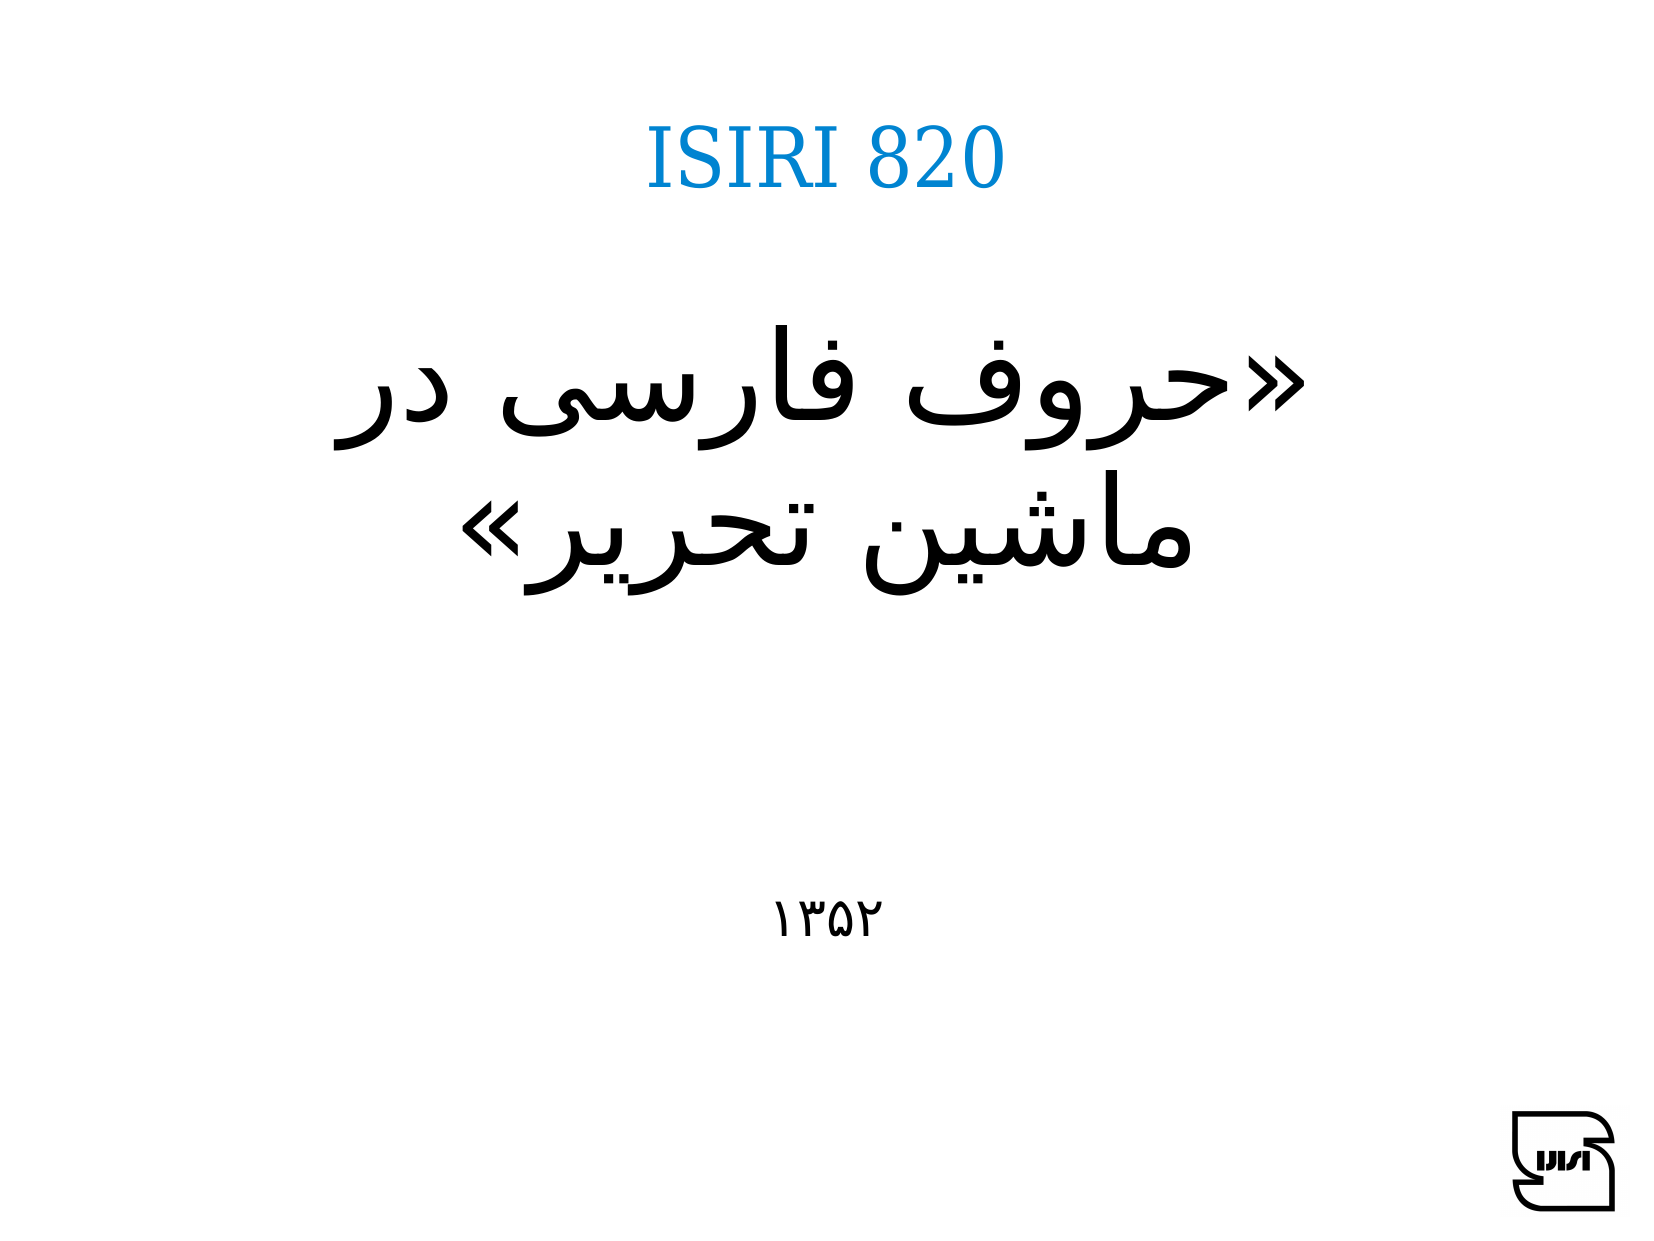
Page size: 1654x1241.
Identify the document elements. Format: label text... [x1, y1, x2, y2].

picture [1500, 1105, 1630, 1217]
text_box ISIRI 820 «حروف فارسی در ماشین تحریر» ۱۳۵۲ [82, 49, 1571, 1010]
